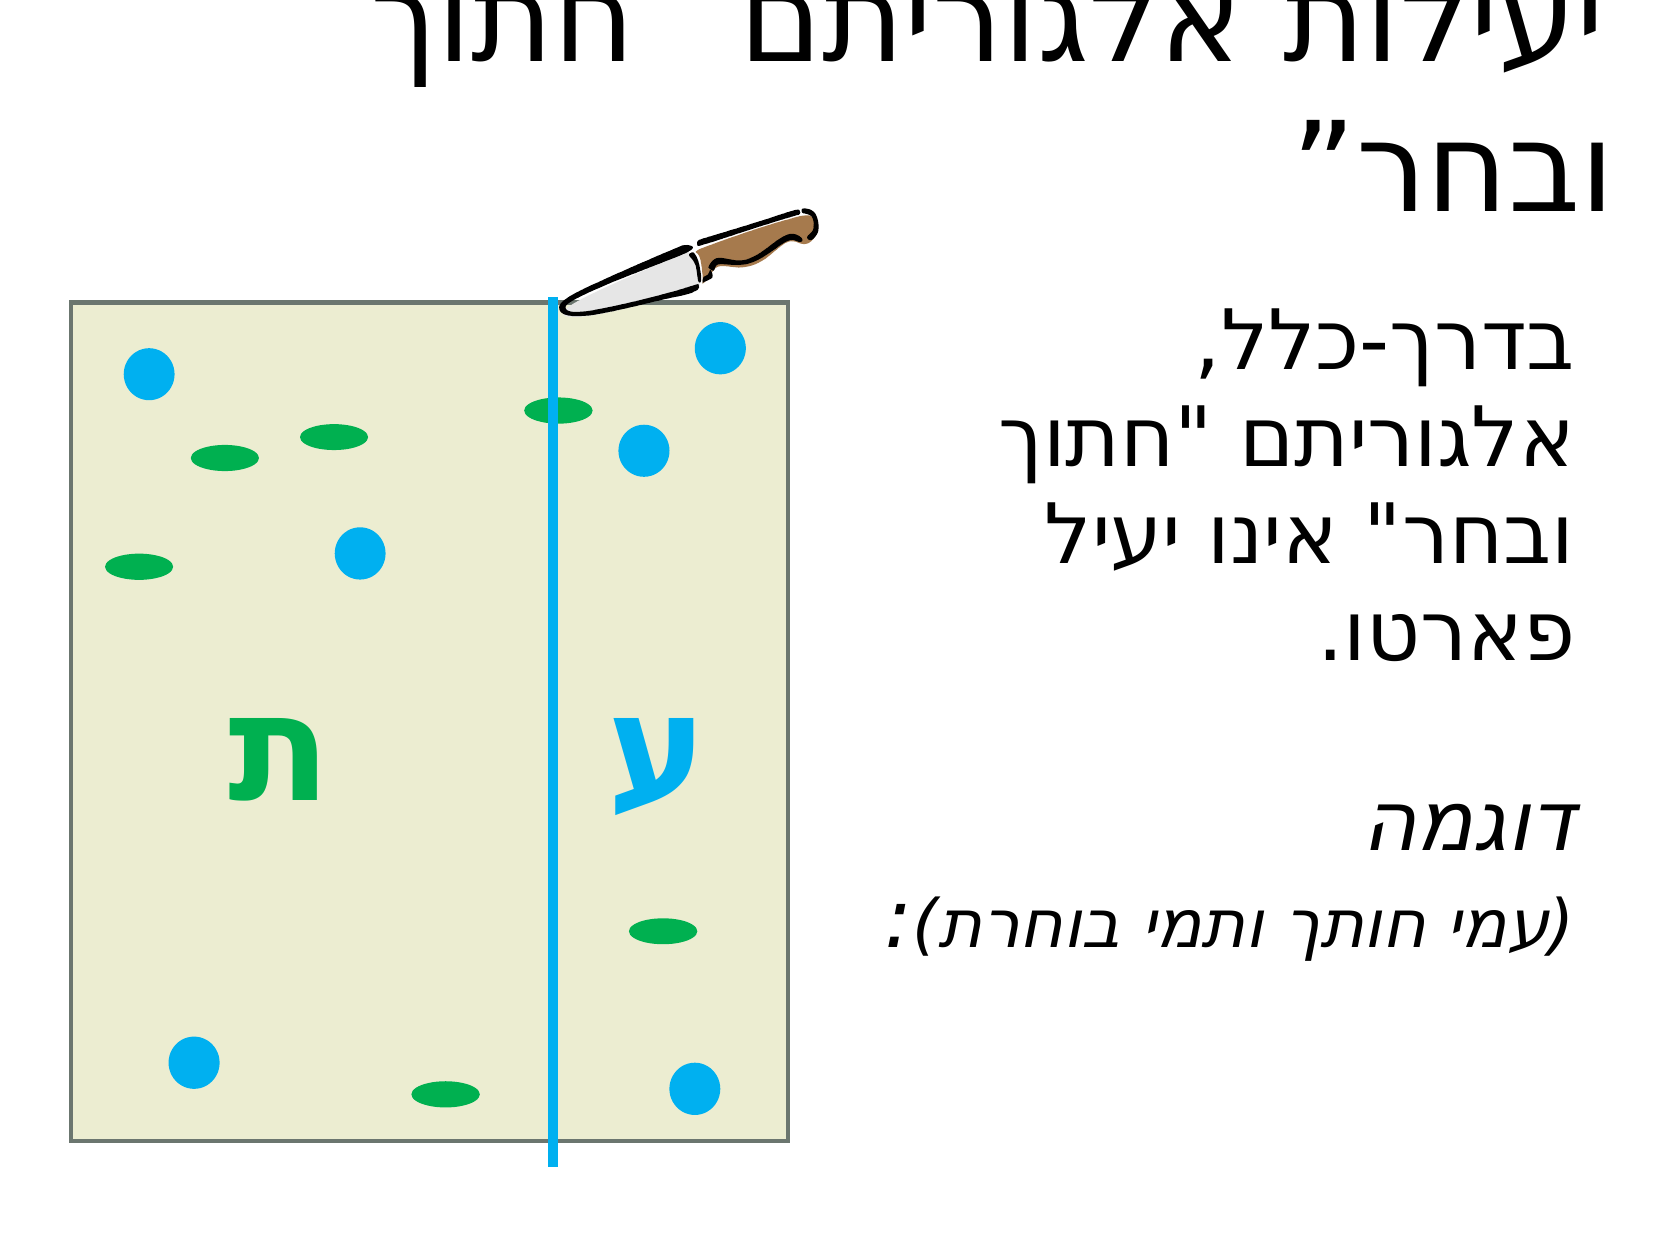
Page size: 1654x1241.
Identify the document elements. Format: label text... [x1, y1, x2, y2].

picture [548, 205, 830, 323]
text_box [558, 302, 788, 1141]
text_box ת [213, 658, 346, 842]
text_box [71, 302, 548, 1141]
title יעילות אלגוריתם “חתוך ובחר” [30, 7, 1654, 166]
text_box בדרך-כלל, אלגוריתם "חתוך ובחר" אינו יעיל פארטו. דוגמה (עמי חותך ותמי בוחרת): [855, 285, 1591, 976]
text_box ע [593, 658, 723, 842]
